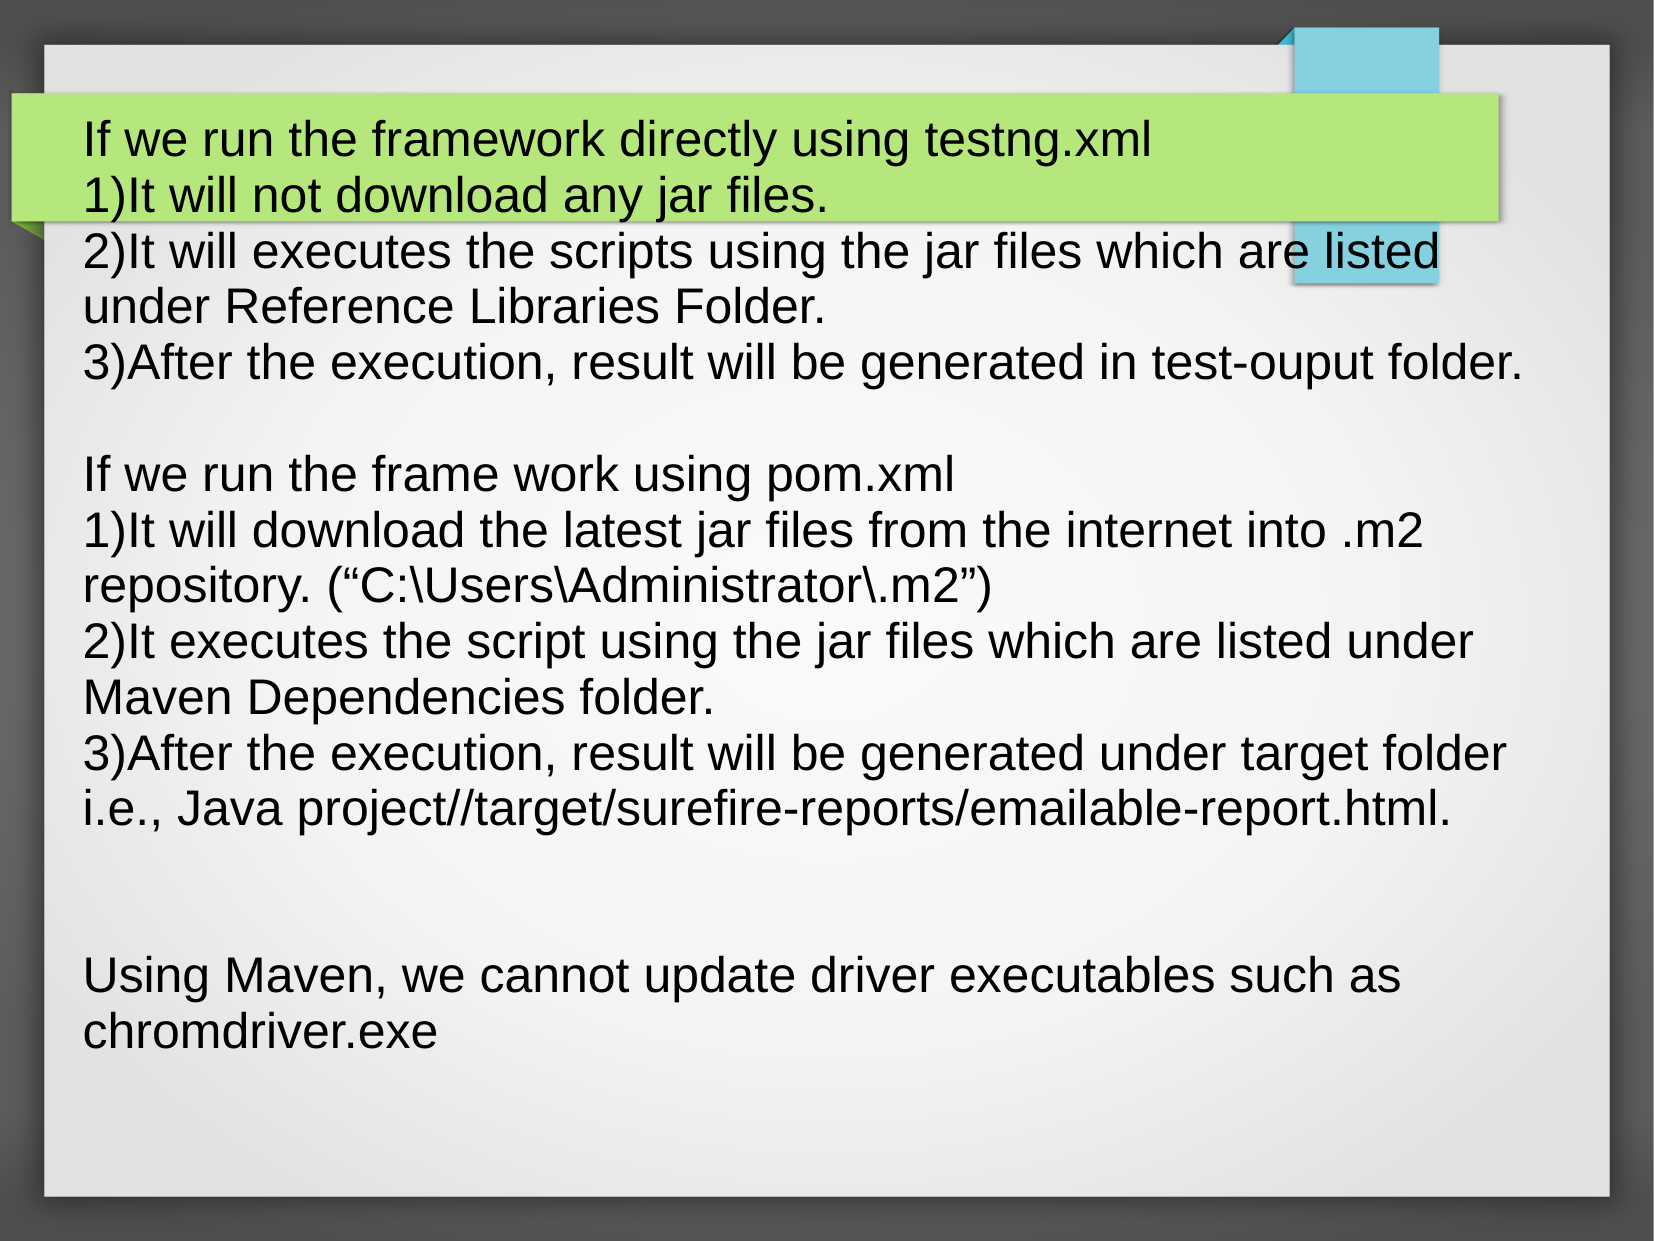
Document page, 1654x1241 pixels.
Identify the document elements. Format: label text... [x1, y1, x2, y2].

subtitle If we run the framework directly using testng.xml 1)It will not download any jar files. 2)It will executes the scripts using the jar files which are listed under Reference Libraries Folder. 3)After the execution, result will be generated in test-ouput folder. If we run the frame work using pom.xml 1)It will download the latest jar files from the internet into .m2 repository. (“C:\Users\Administrator\.m2”) 2)It executes the script using the jar files which are listed under Maven Dependencies folder. 3)After the execution, result will be generated under target folder i.e., Java project//target/surefire-reports/emailable-report.html. Using Maven, we cannot update driver executables such as chromdriver.exe [82, 47, 1571, 1124]
picture [0, 0, 1654, 1241]
